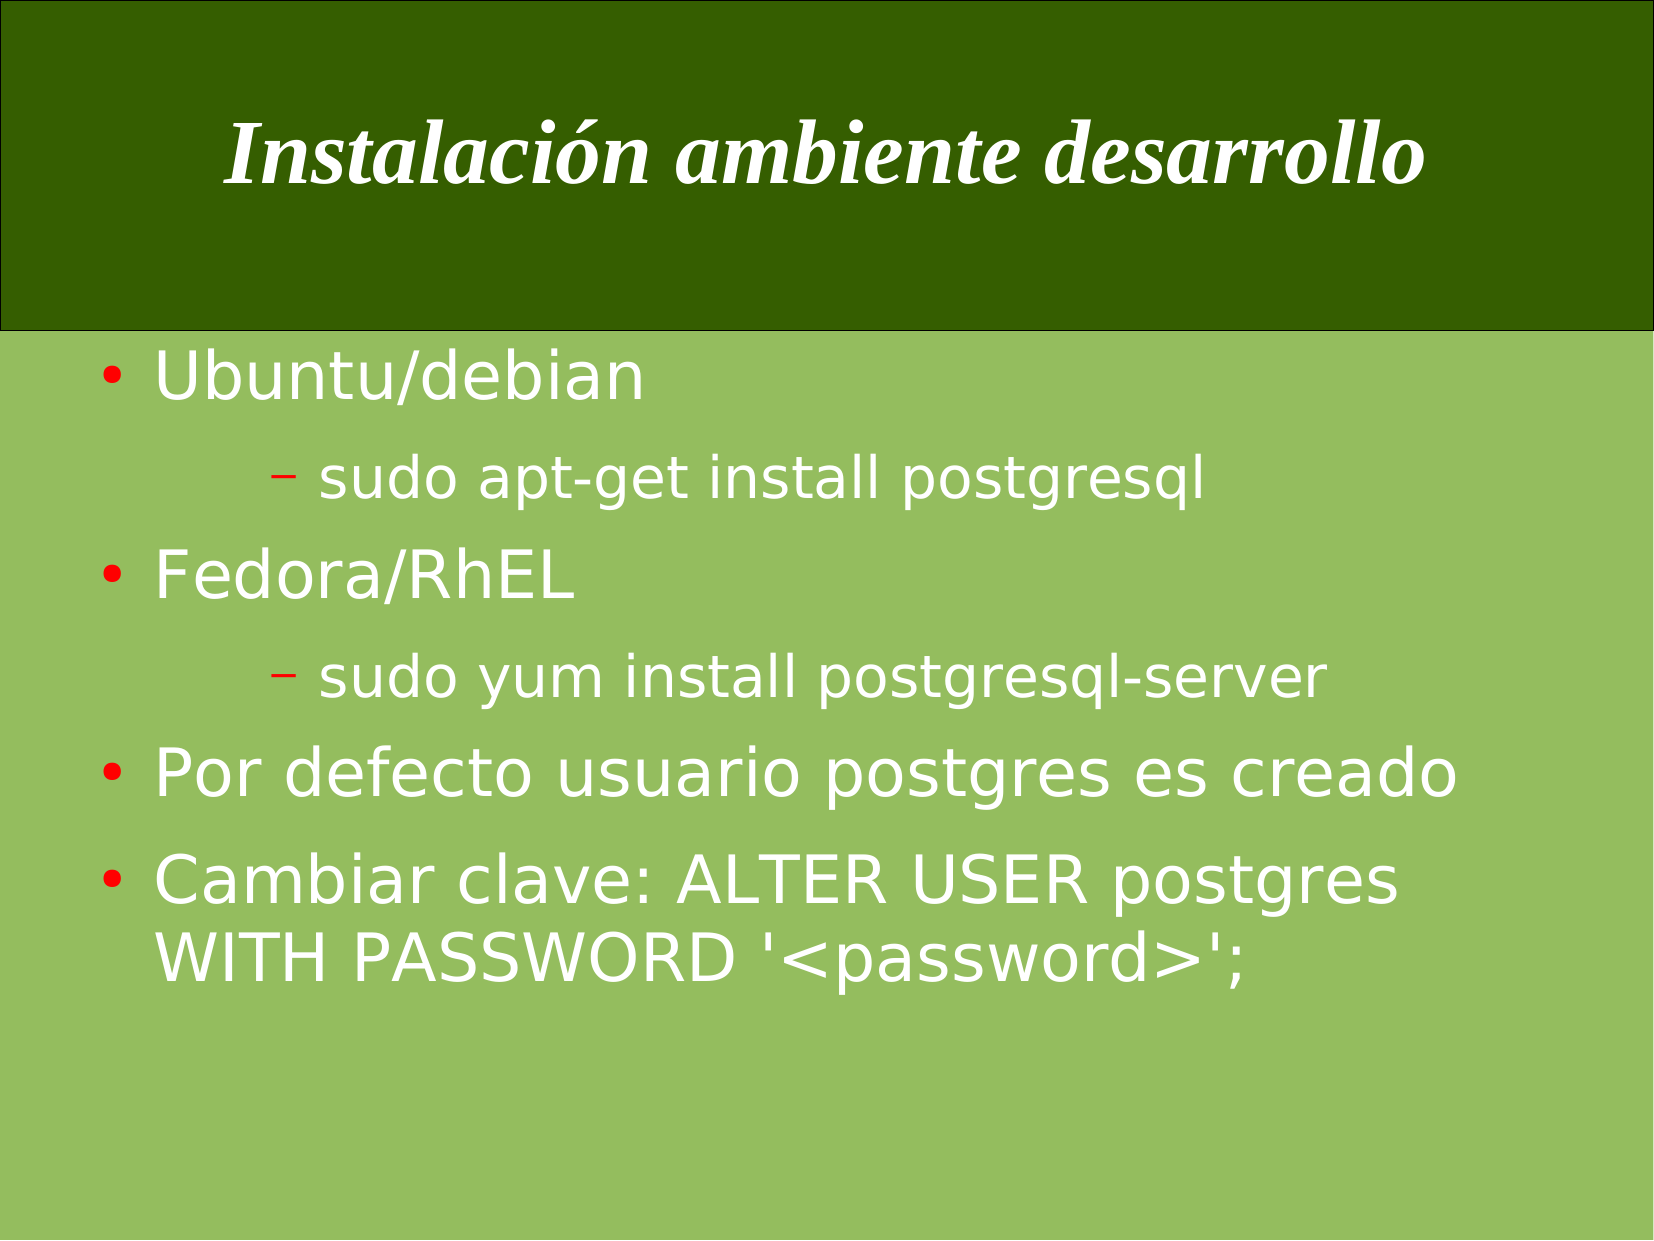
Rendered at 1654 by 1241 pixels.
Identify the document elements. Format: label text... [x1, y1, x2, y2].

title Instalación ambiente desarrollo [82, 49, 1571, 257]
list Ubuntu/debian sudo apt-get install postgresql Fedora/RhEL sudo yum install postgresql-server Por defecto usuario postgres es creado Cambiar clave: ALTER USER postgres WITH PASSWORD '<password>'; [82, 337, 1571, 1057]
